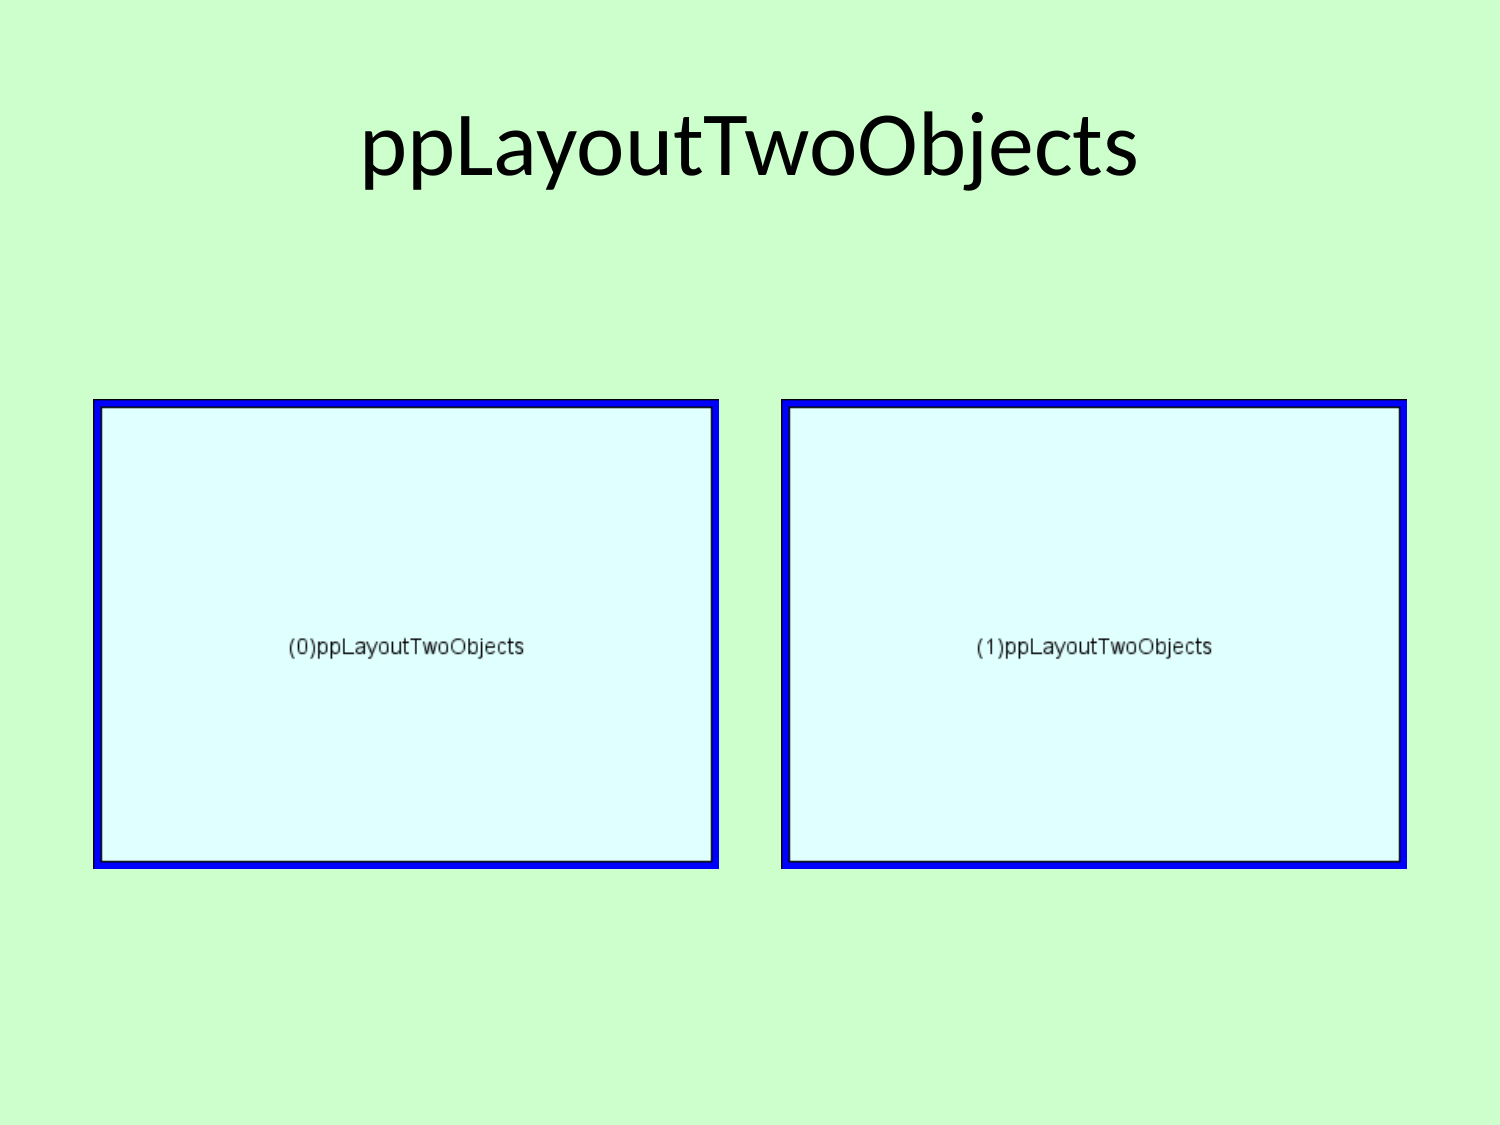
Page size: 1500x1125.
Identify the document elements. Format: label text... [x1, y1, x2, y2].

picture [93, 399, 719, 869]
picture [781, 399, 1407, 869]
title ppLayoutTwoObjects [75, 45, 1426, 233]
